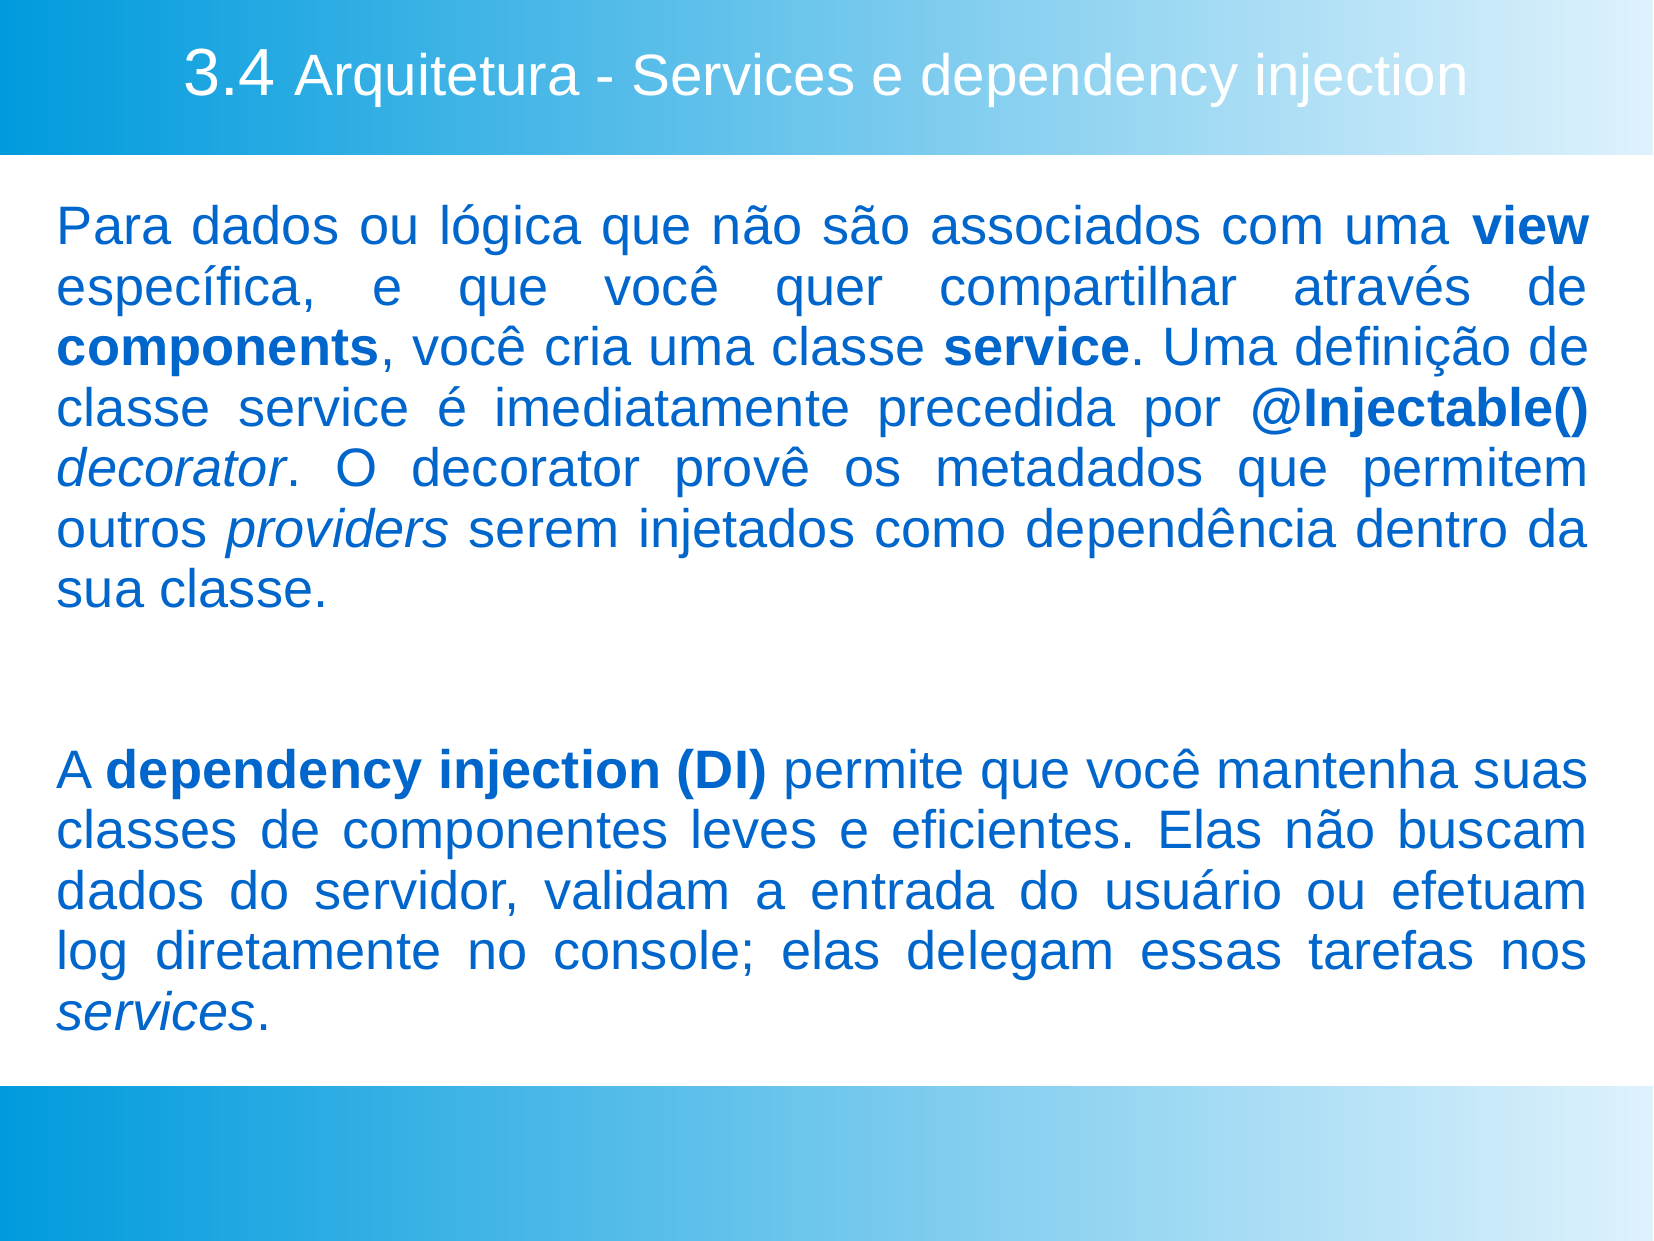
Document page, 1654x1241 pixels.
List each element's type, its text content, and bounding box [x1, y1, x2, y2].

list Para dados ou lógica que não são associados com uma view específica, e que você quer compartilhar através de components, você cria uma classe service. Uma definição de classe service é imediatamente precedida por @Injectable() decorator. O decorator provê os metadados que permitem outros providers serem injetados como dependência dentro da sua classe. A dependency injection (DI) permite que você mantenha suas classes de componentes leves e eficientes. Elas não buscam dados do servidor, validam a entrada do usuário ou efetuam log diretamente no console; elas delegam essas tarefas nos services. [56, 195, 1591, 1036]
title 3.4 Arquitetura - Services e dependency injection [82, 19, 1571, 125]
